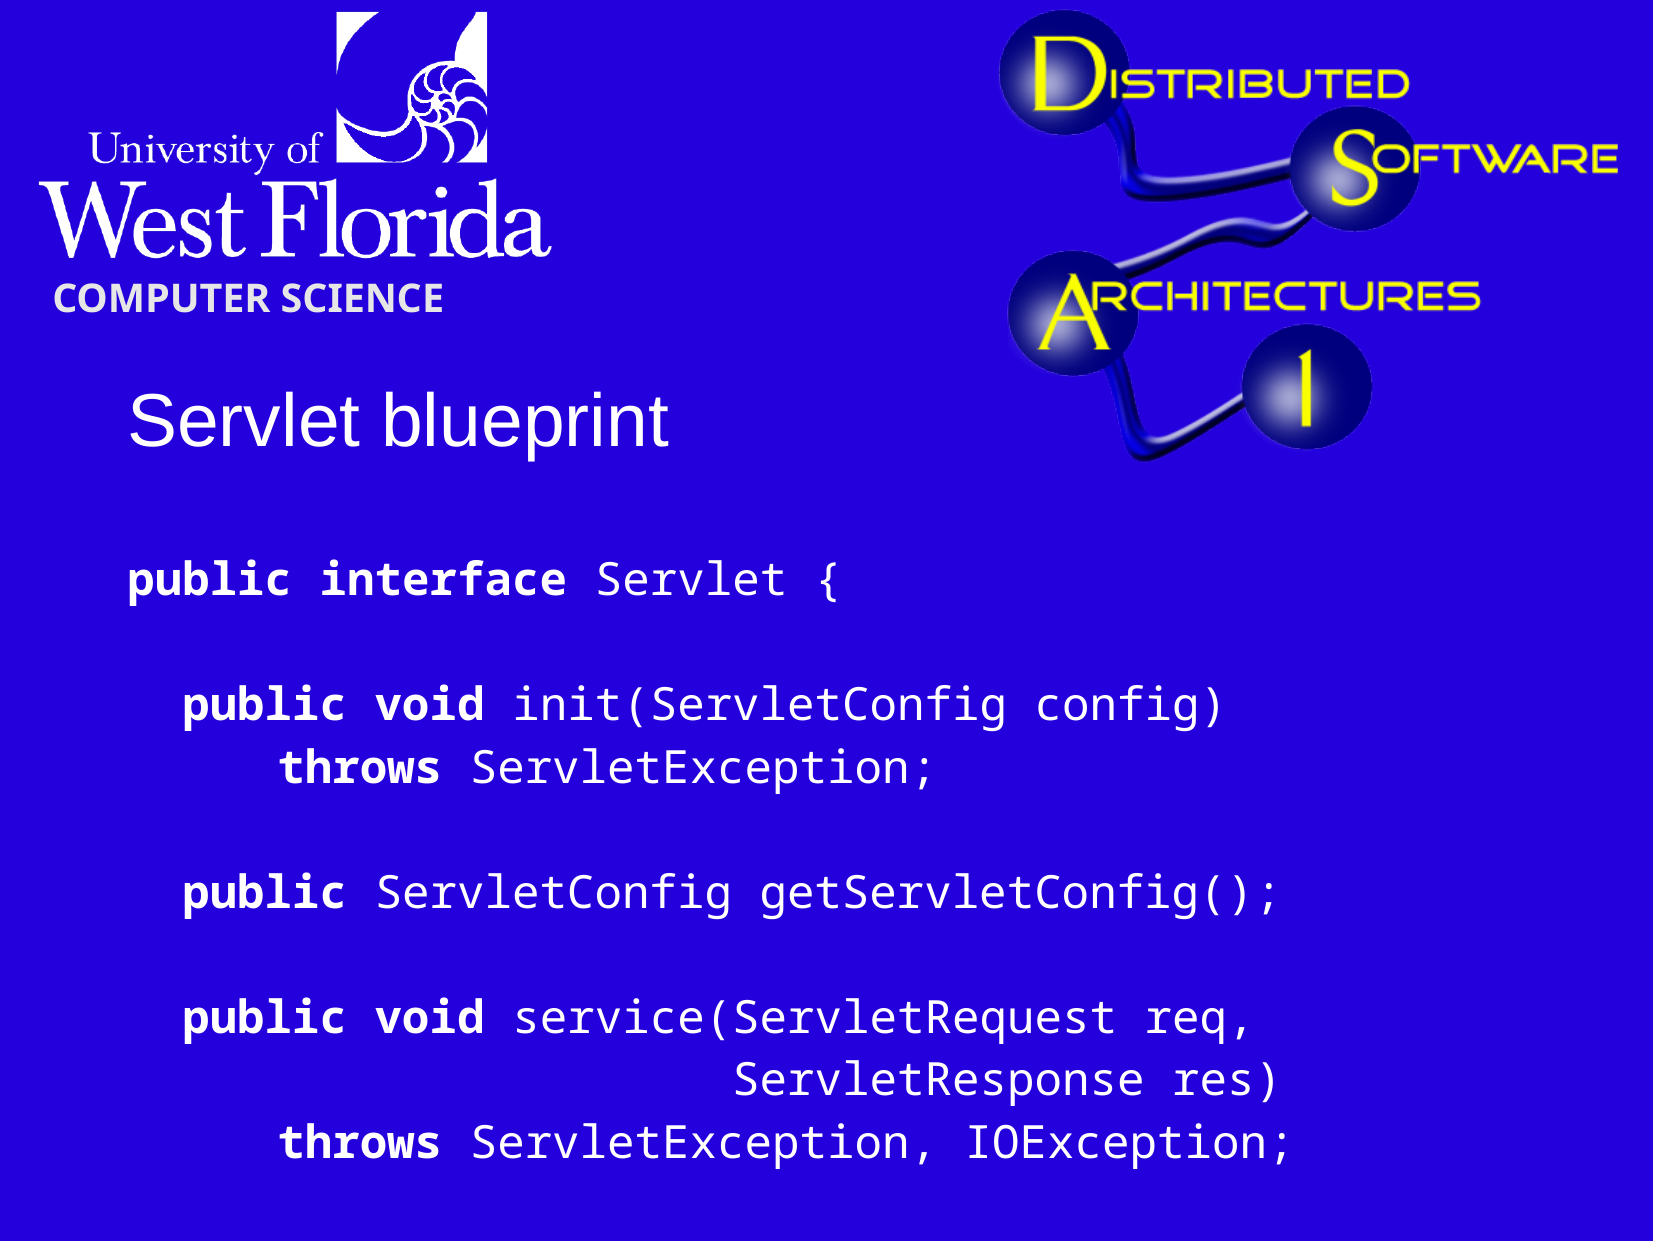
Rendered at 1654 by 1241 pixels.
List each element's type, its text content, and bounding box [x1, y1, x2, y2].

picture [37, 0, 559, 262]
text_box Servlet blueprint public interface Servlet { public void init(ServletConfig config) throws ServletException; public ServletConfig getServletConfig(); public void service(ServletRequest req, ServletResponse res) throws ServletException, IOException; public String getServletInfo(); public void destroy(); } [112, 371, 1426, 1241]
picture [910, 0, 1653, 506]
text_box COMPUTER SCIENCE [37, 262, 563, 334]
